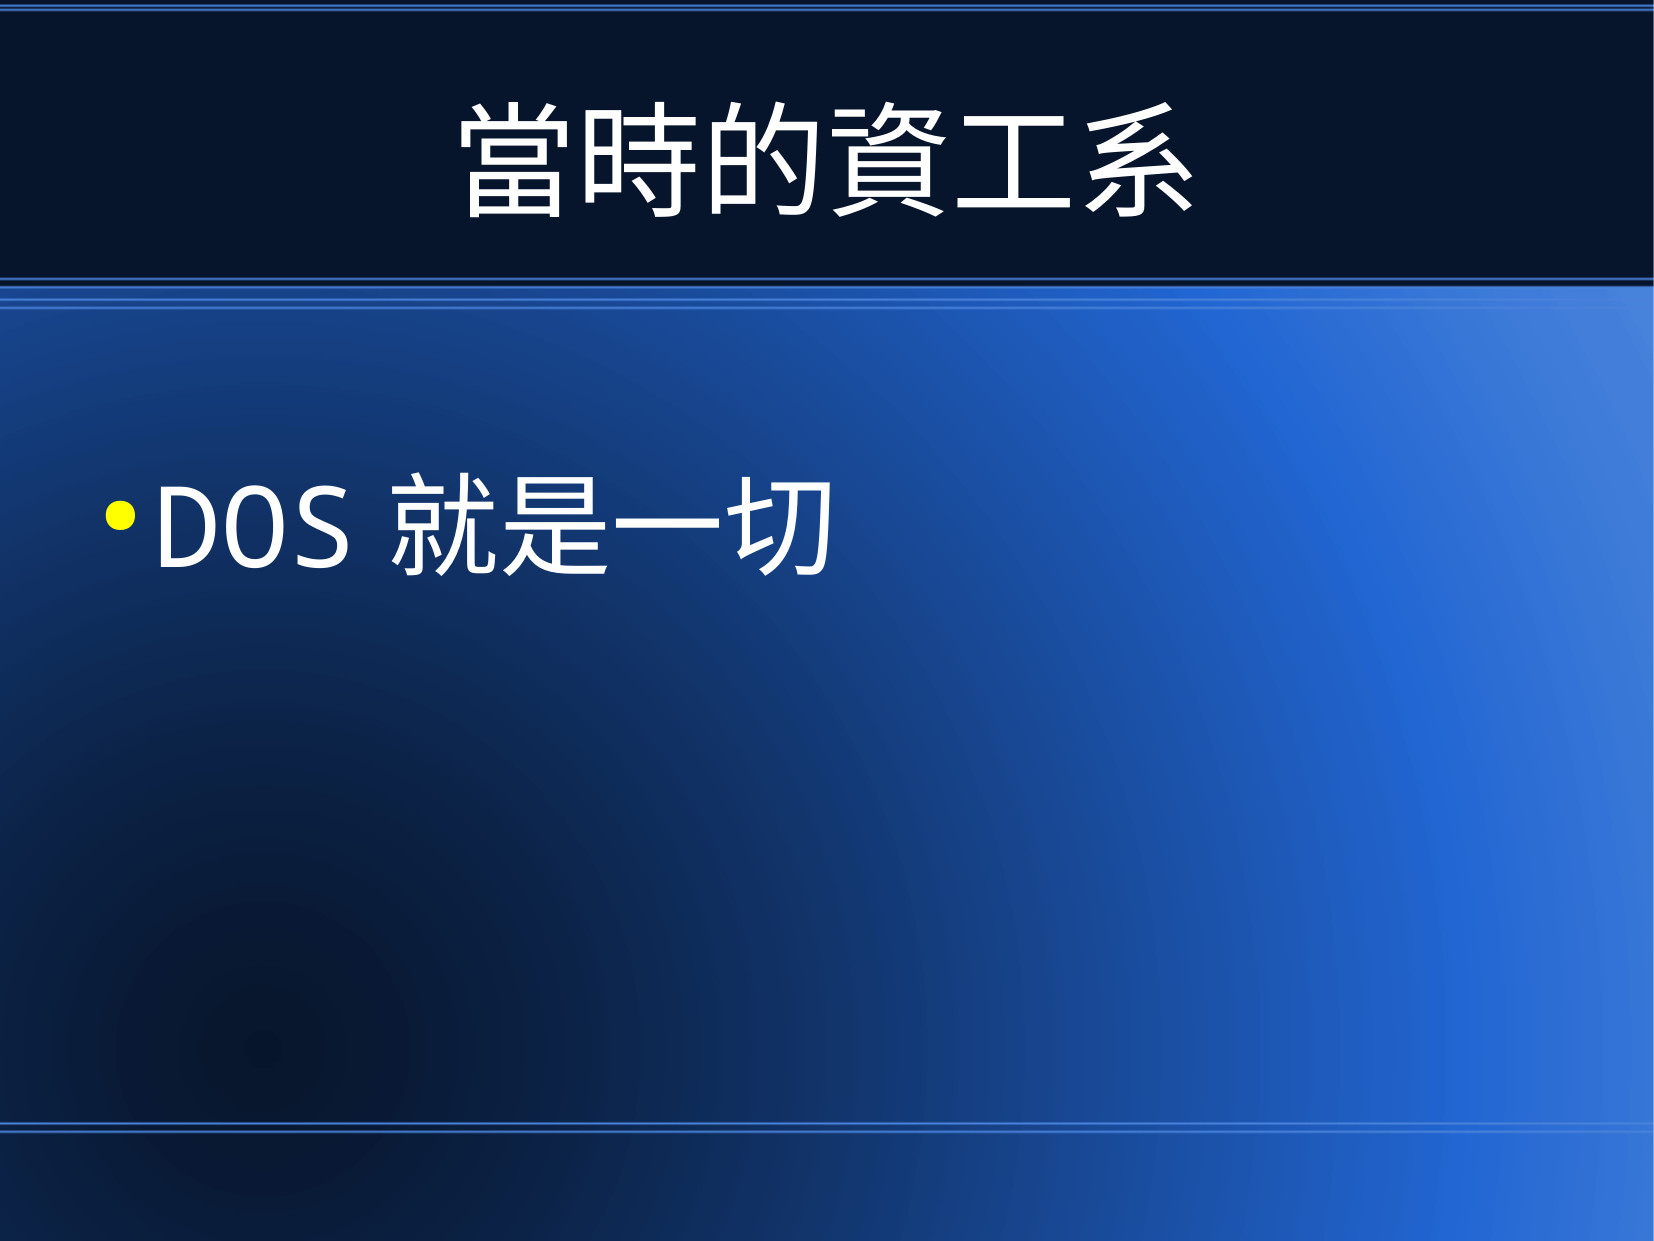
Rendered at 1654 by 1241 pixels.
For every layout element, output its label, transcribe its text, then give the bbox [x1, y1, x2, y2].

picture [0, 0, 1654, 1241]
title 當時的資工系 [82, 49, 1571, 257]
list DOS就是一切 [82, 355, 1571, 1241]
